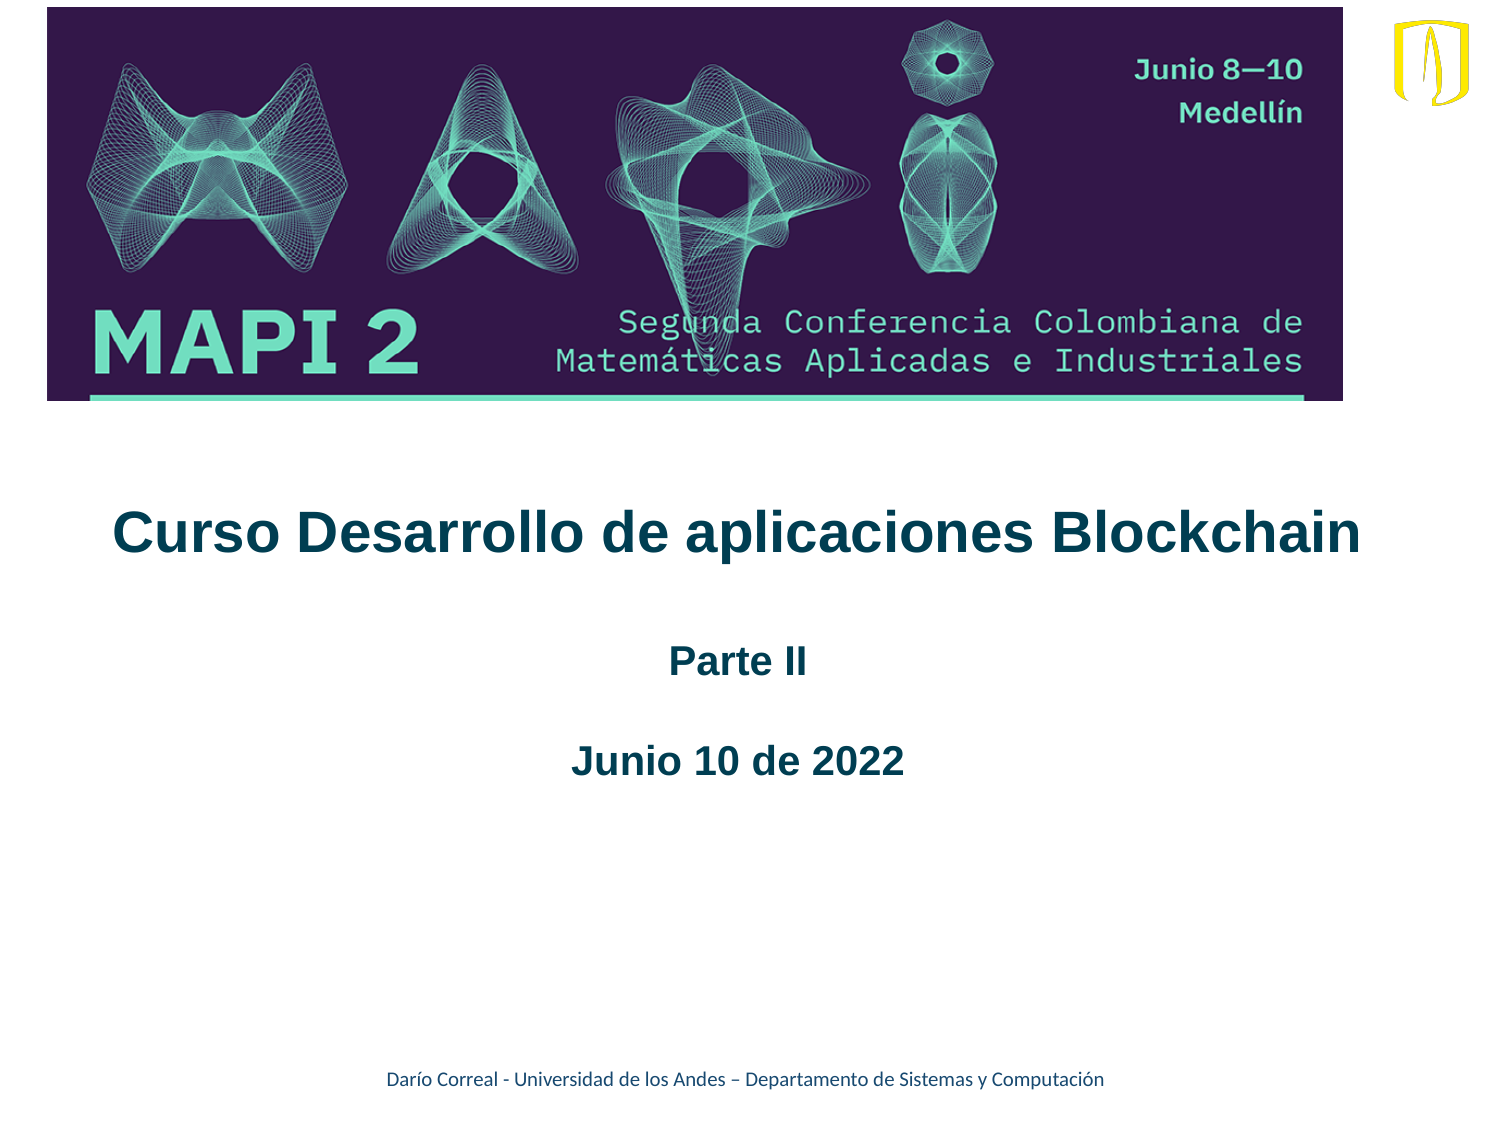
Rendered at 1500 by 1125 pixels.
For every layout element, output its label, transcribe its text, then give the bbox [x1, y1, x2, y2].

picture [1387, 19, 1476, 107]
picture [41, 7, 1343, 401]
text_box Darío Correal - Universidad de los Andes – Departamento de Sistemas y Computación [371, 1058, 1120, 1099]
title Curso Desarrollo de aplicaciones Blockchain Parte II Junio 10 de 2022 [64, 503, 1412, 775]
